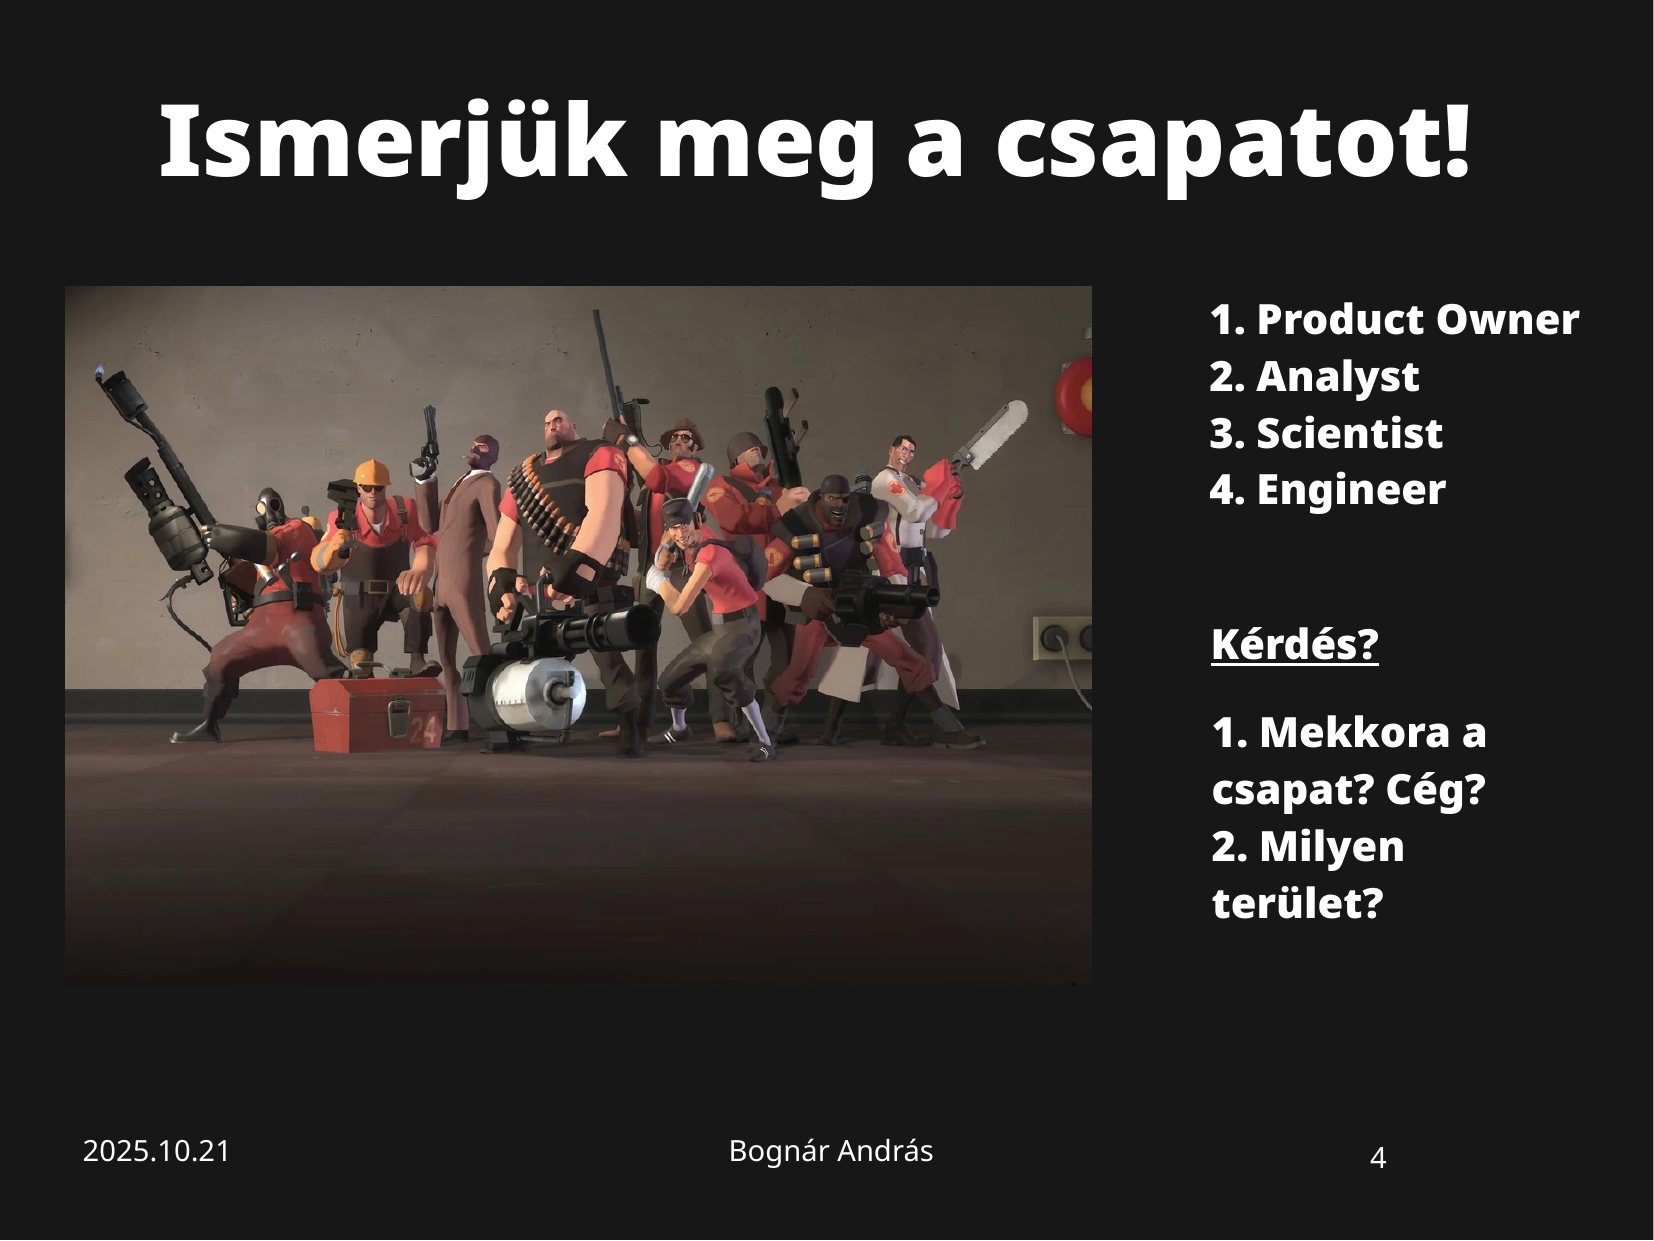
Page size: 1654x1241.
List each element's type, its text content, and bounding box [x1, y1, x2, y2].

text_box 1. Product Owner 2. Analyst 3. Scientist 4. Engineer [1174, 289, 1583, 562]
text_box Kérdés? [1175, 615, 1584, 690]
text_box Ismerjük meg a csapatot! [74, 26, 1558, 249]
picture [65, 286, 1092, 986]
text_box 1. Mekkora a csapat? Cég? 2. Milyen terület? [1176, 703, 1585, 975]
